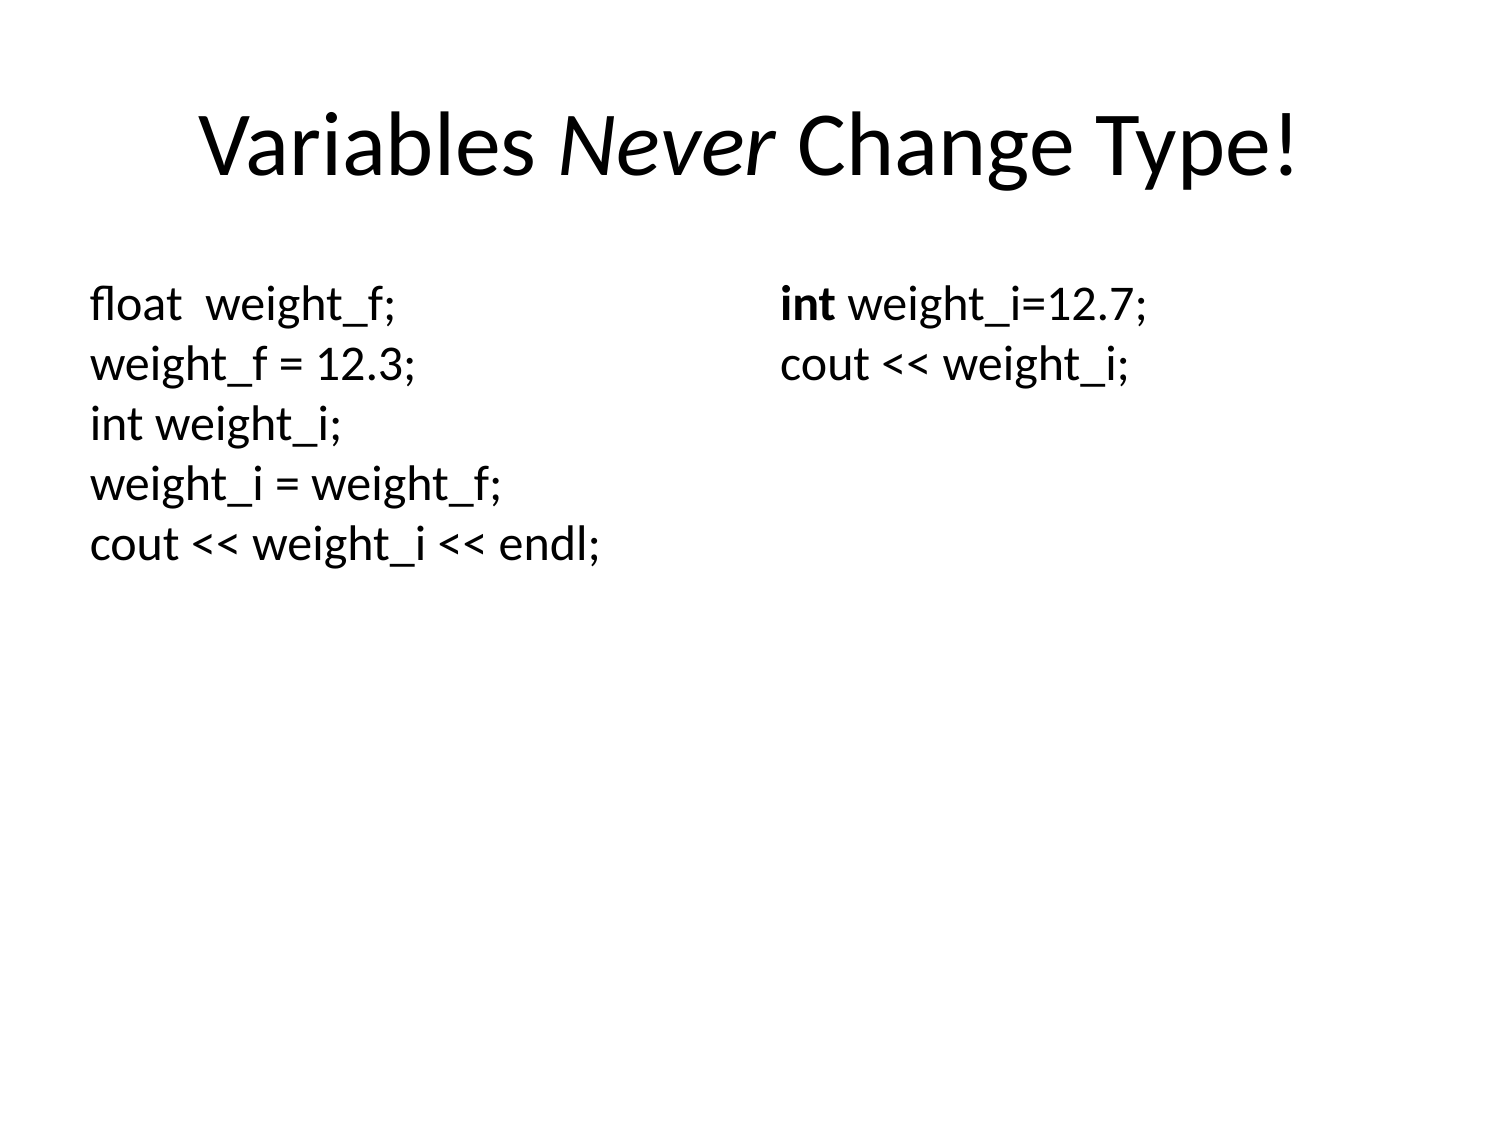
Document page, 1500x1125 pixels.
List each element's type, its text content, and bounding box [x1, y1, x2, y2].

list float weight_f; weight_f = 12.3; int weight_i; weight_i = weight_f; cout << weight_i << endl; [75, 262, 689, 1005]
text_box int weight_i=12.7; cout << weight_i; [765, 262, 1380, 1005]
title Variables Never Change Type! [75, 45, 1425, 233]
